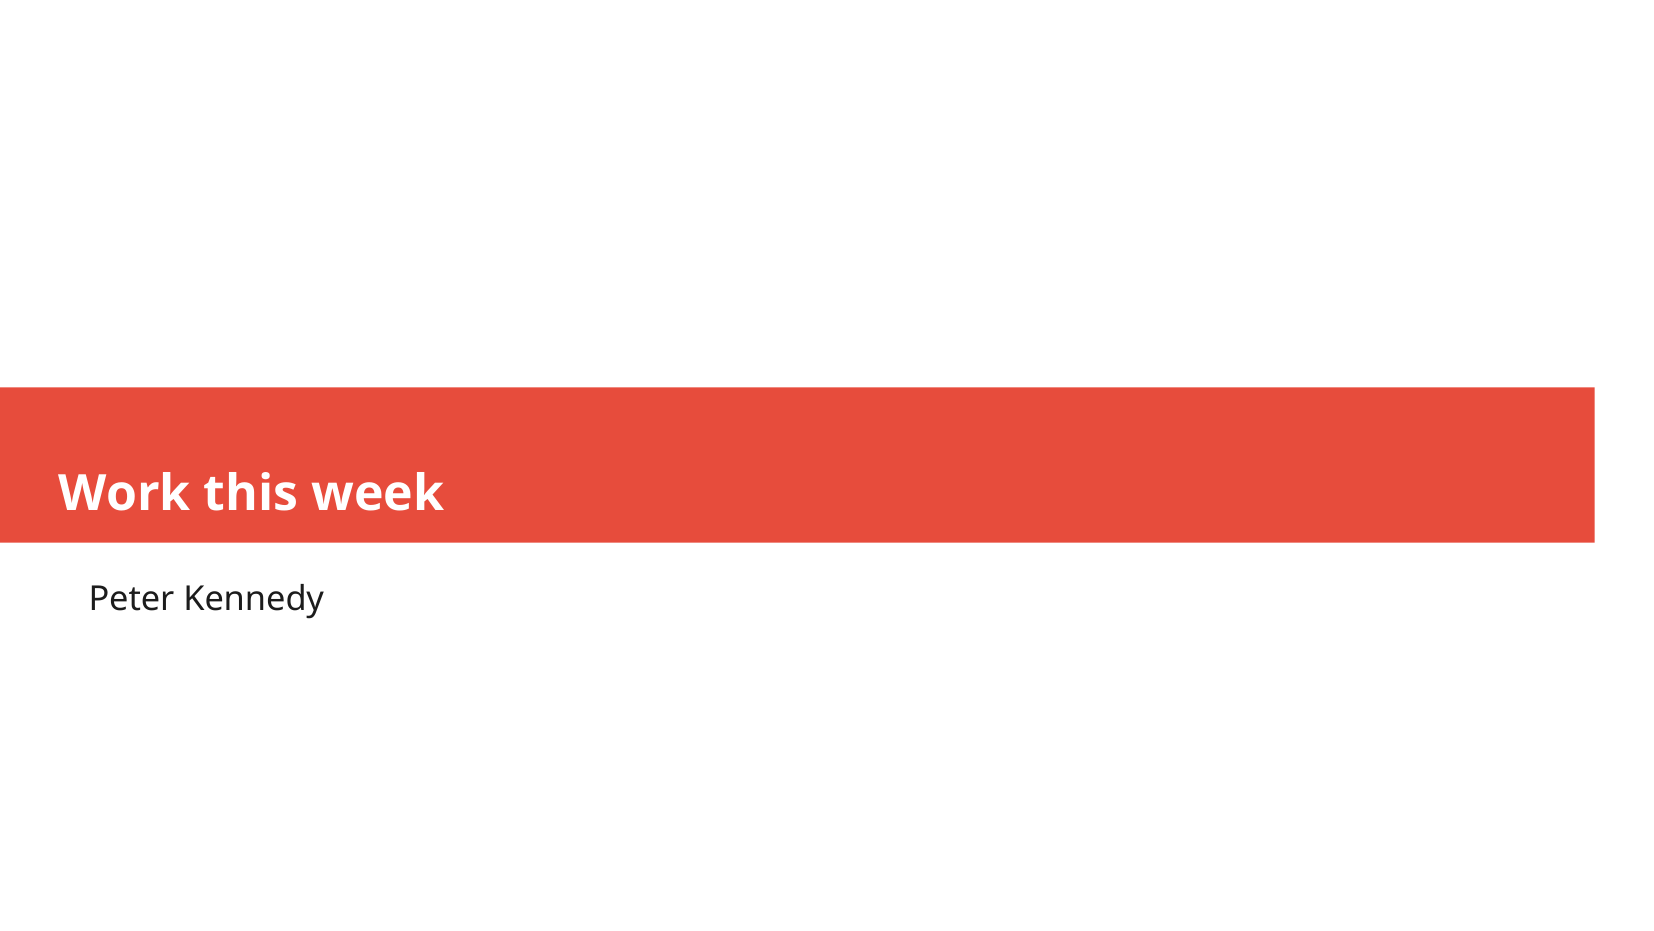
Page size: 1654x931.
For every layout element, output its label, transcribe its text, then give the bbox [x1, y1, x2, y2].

title Work this week [59, 409, 1595, 521]
subtitle Peter Kennedy [88, 575, 1595, 886]
